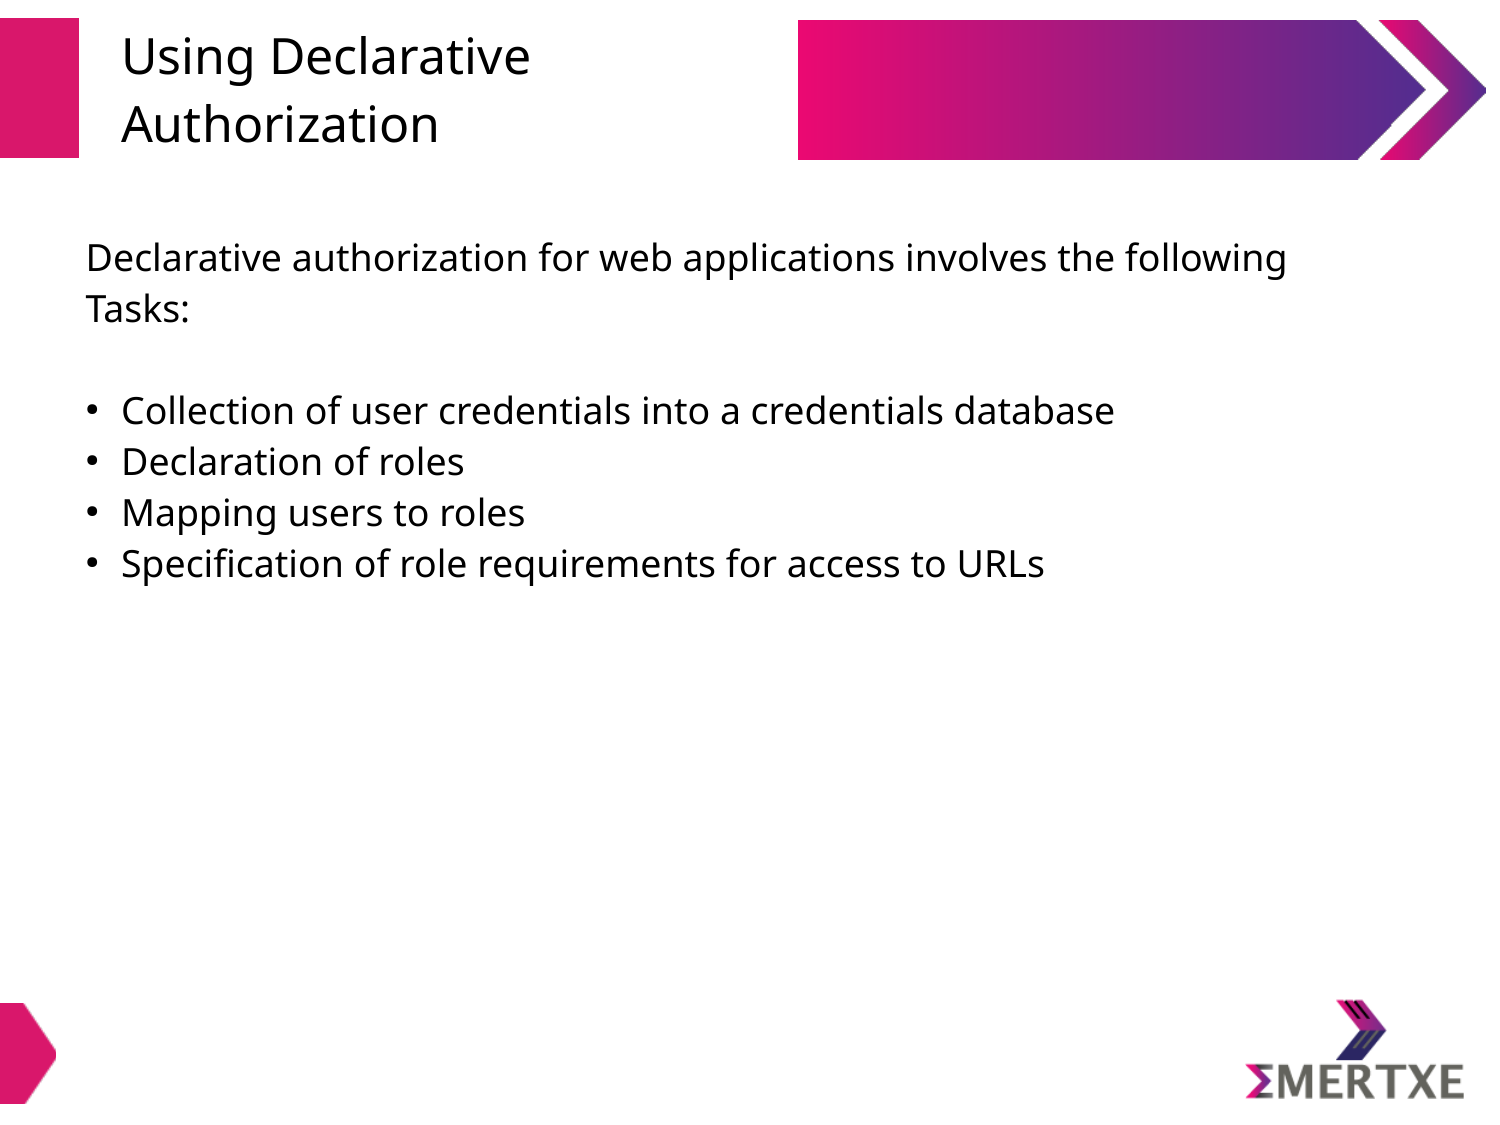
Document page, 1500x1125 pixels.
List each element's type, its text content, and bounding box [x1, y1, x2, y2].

text_box Using Declarative Authorization [106, 13, 721, 146]
picture [798, 20, 1486, 160]
text_box Declarative authorization for web applications involves the following Tasks: Collection of user credentials into a credentials database Declaration of roles Mapping users to roles Specification of role requirements for access to URLs [70, 224, 1418, 632]
picture [1245, 996, 1465, 1099]
